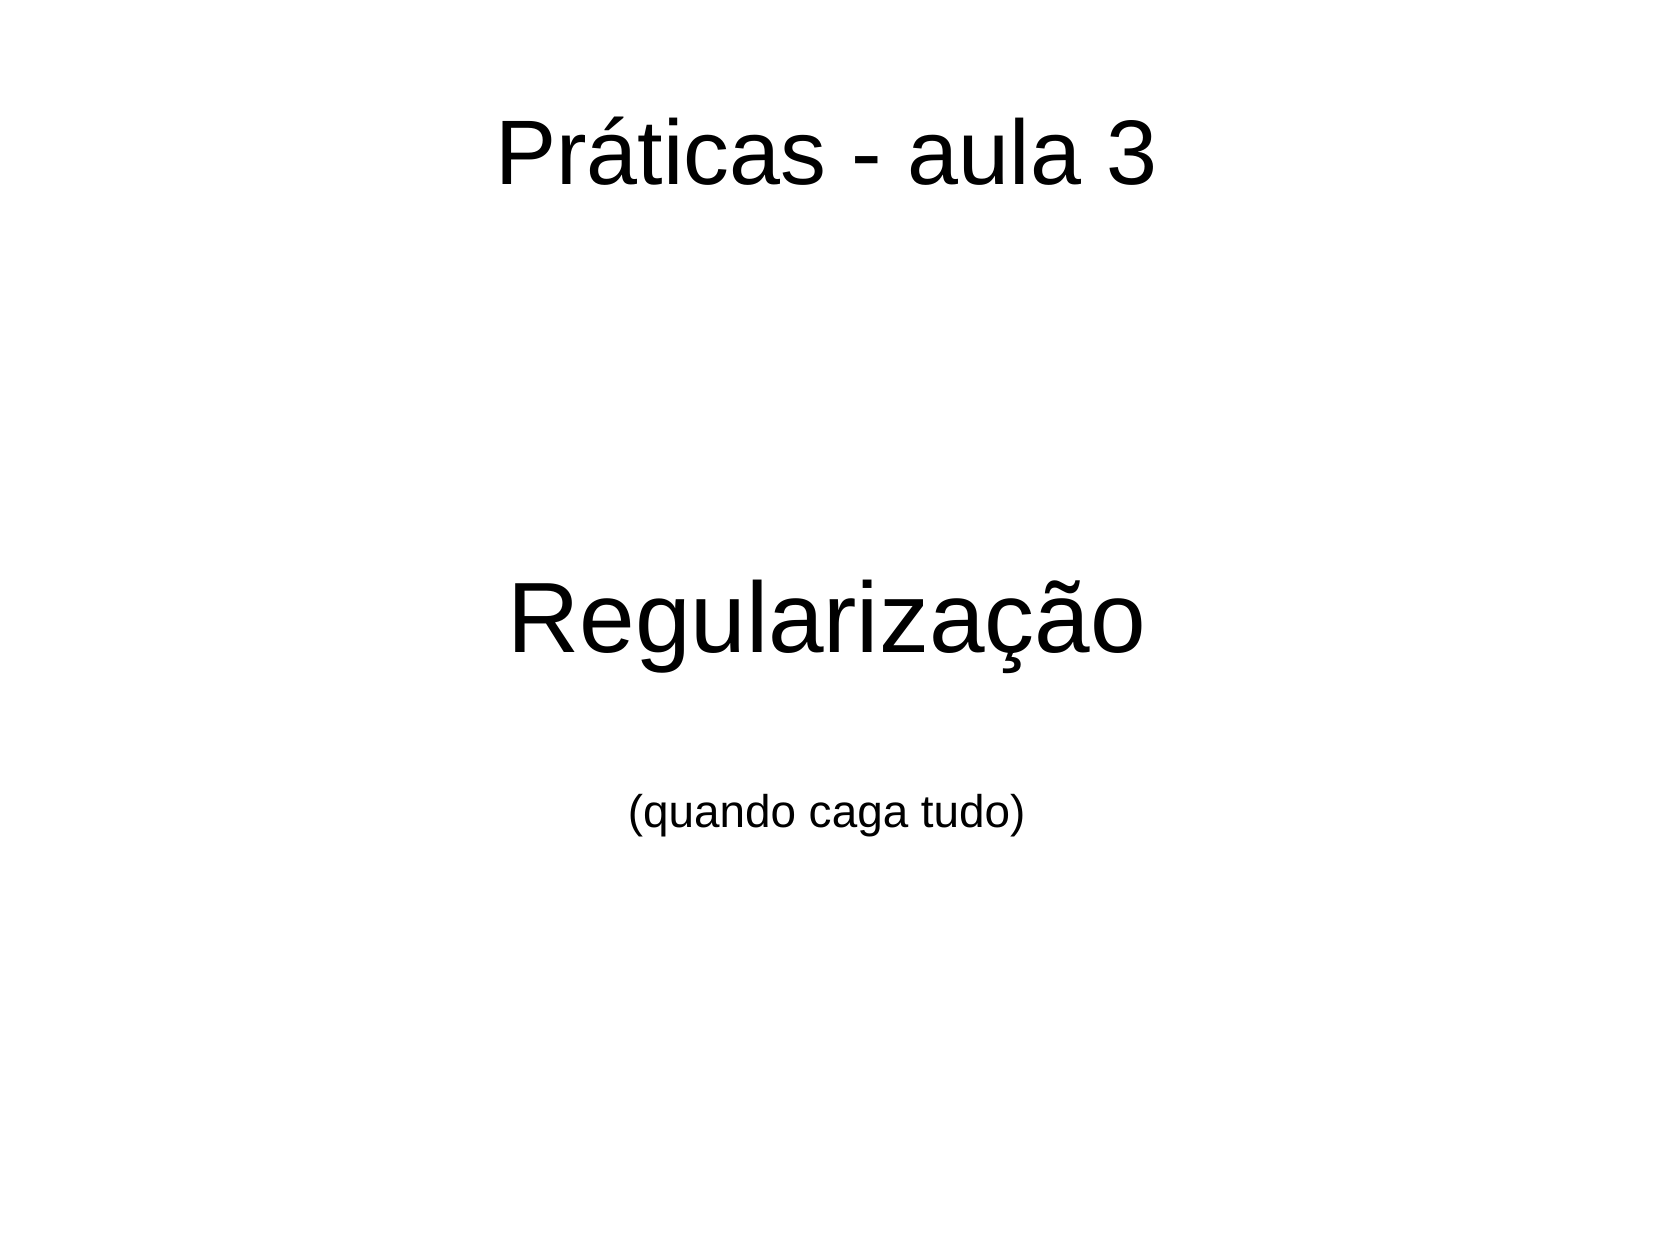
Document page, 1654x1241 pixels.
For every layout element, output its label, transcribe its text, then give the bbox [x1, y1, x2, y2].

title Práticas - aula 3 [82, 49, 1571, 257]
subtitle Regularização (quando caga tudo) [82, 290, 1571, 1109]
